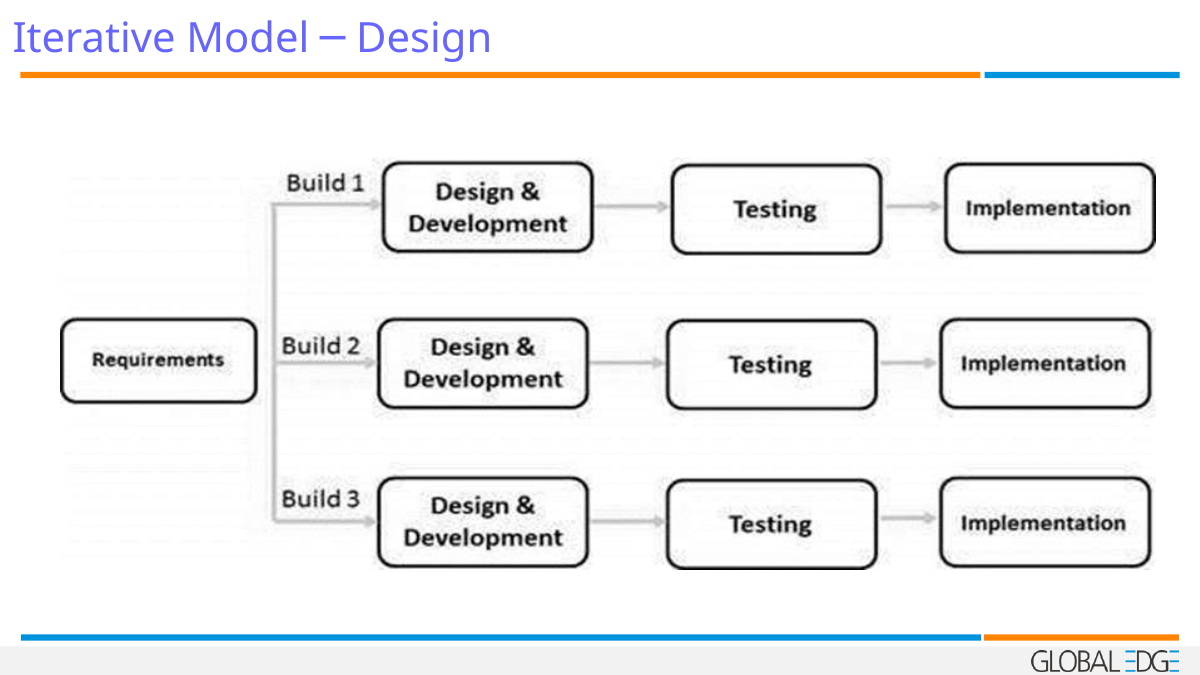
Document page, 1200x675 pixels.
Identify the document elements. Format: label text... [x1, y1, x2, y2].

picture [60, 157, 1156, 571]
title Iterative Model ─ Design [12, 9, 1088, 63]
picture [1031, 650, 1179, 672]
